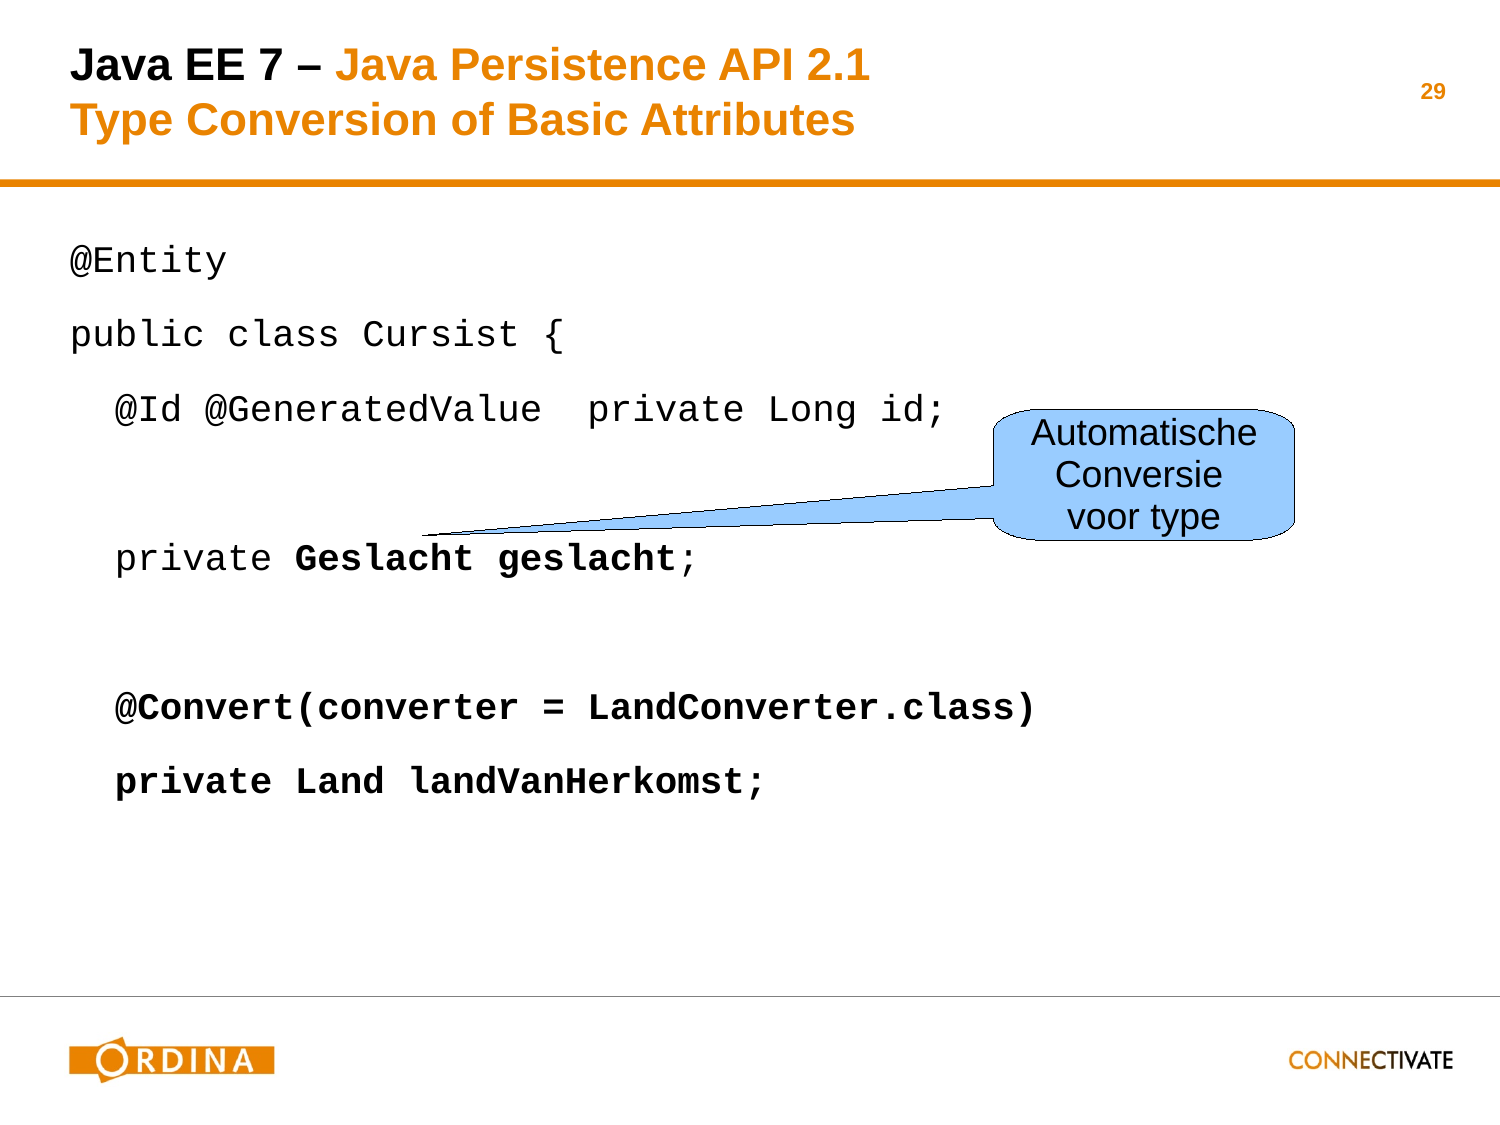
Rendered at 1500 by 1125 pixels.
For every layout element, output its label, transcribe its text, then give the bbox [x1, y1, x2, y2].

list @Entity public class Cursist { @Id @GeneratedValue private Long id; private Geslacht geslacht; @Convert(converter = LandConverter.class) private Land landVanHerkomst; [54, 227, 1462, 979]
slide_number <number> [1397, 69, 1462, 121]
text_box Automatische Conversie voor type [422, 409, 1295, 541]
picture [1287, 1048, 1455, 1071]
picture [64, 1032, 279, 1087]
title Java EE 7 – Java Persistence API 2.1 Type Conversion of Basic Attributes [54, 0, 1397, 180]
